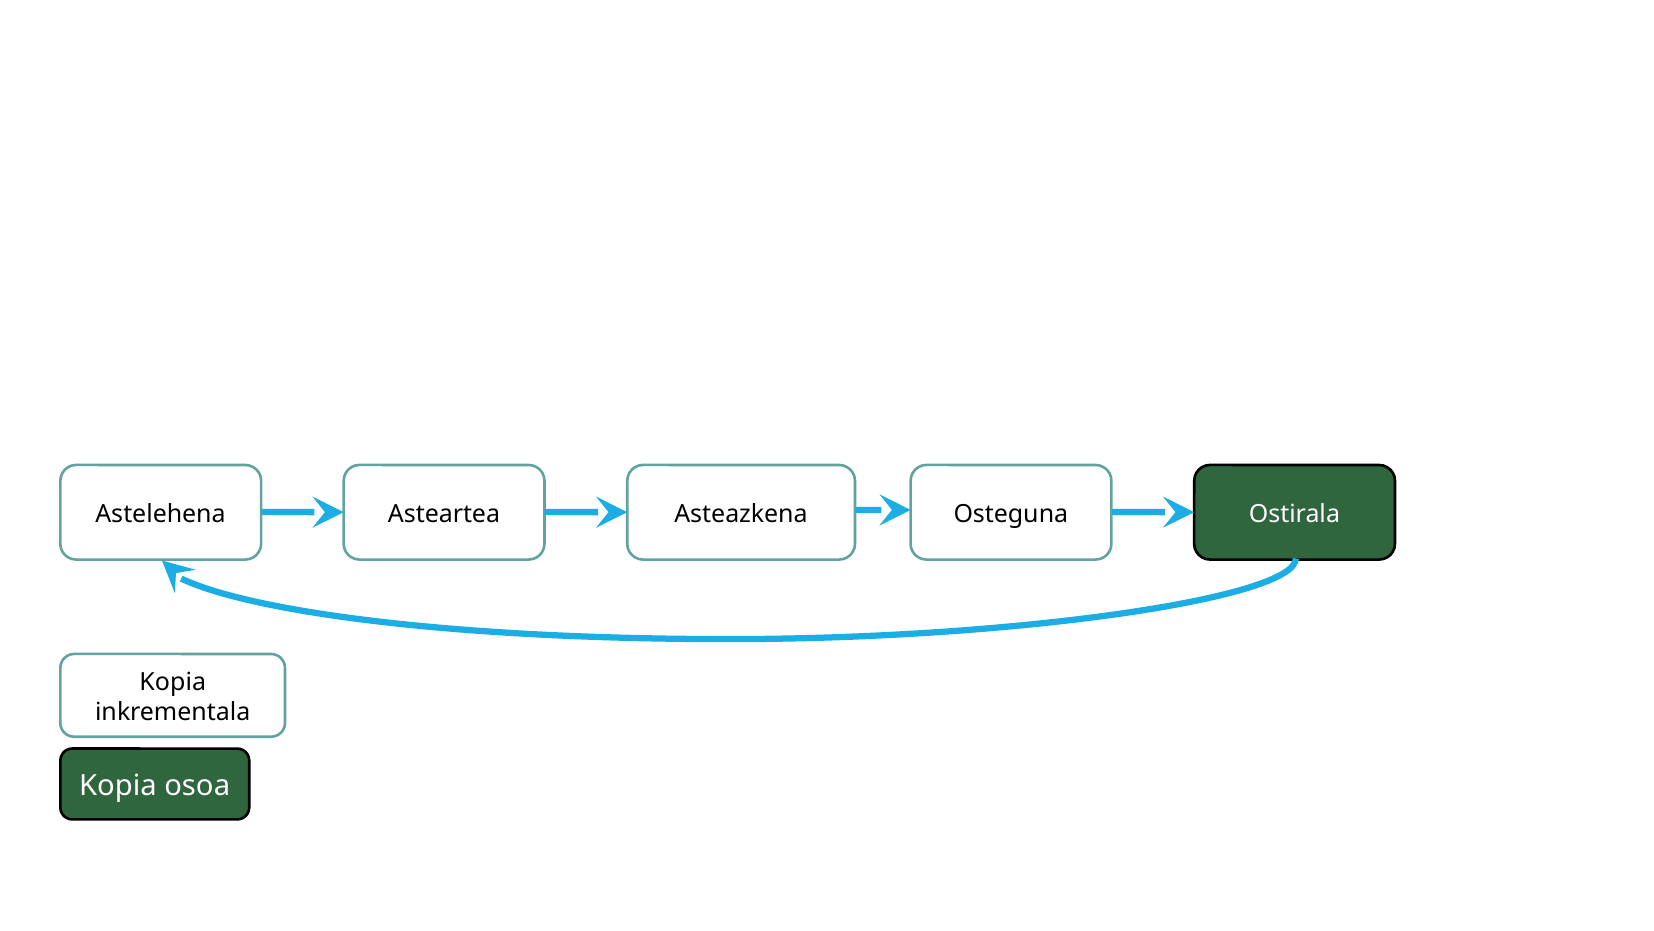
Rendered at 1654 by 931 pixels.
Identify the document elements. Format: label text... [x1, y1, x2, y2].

text_box Asteazkena [627, 464, 856, 560]
text_box Kopia inkrementala [60, 653, 286, 737]
text_box Ostirala [1194, 464, 1396, 560]
text_box Osteguna [910, 464, 1112, 560]
text_box Astelehena [60, 464, 262, 560]
text_box Kopia osoa [60, 748, 250, 820]
text_box Asteartea [343, 464, 545, 560]
